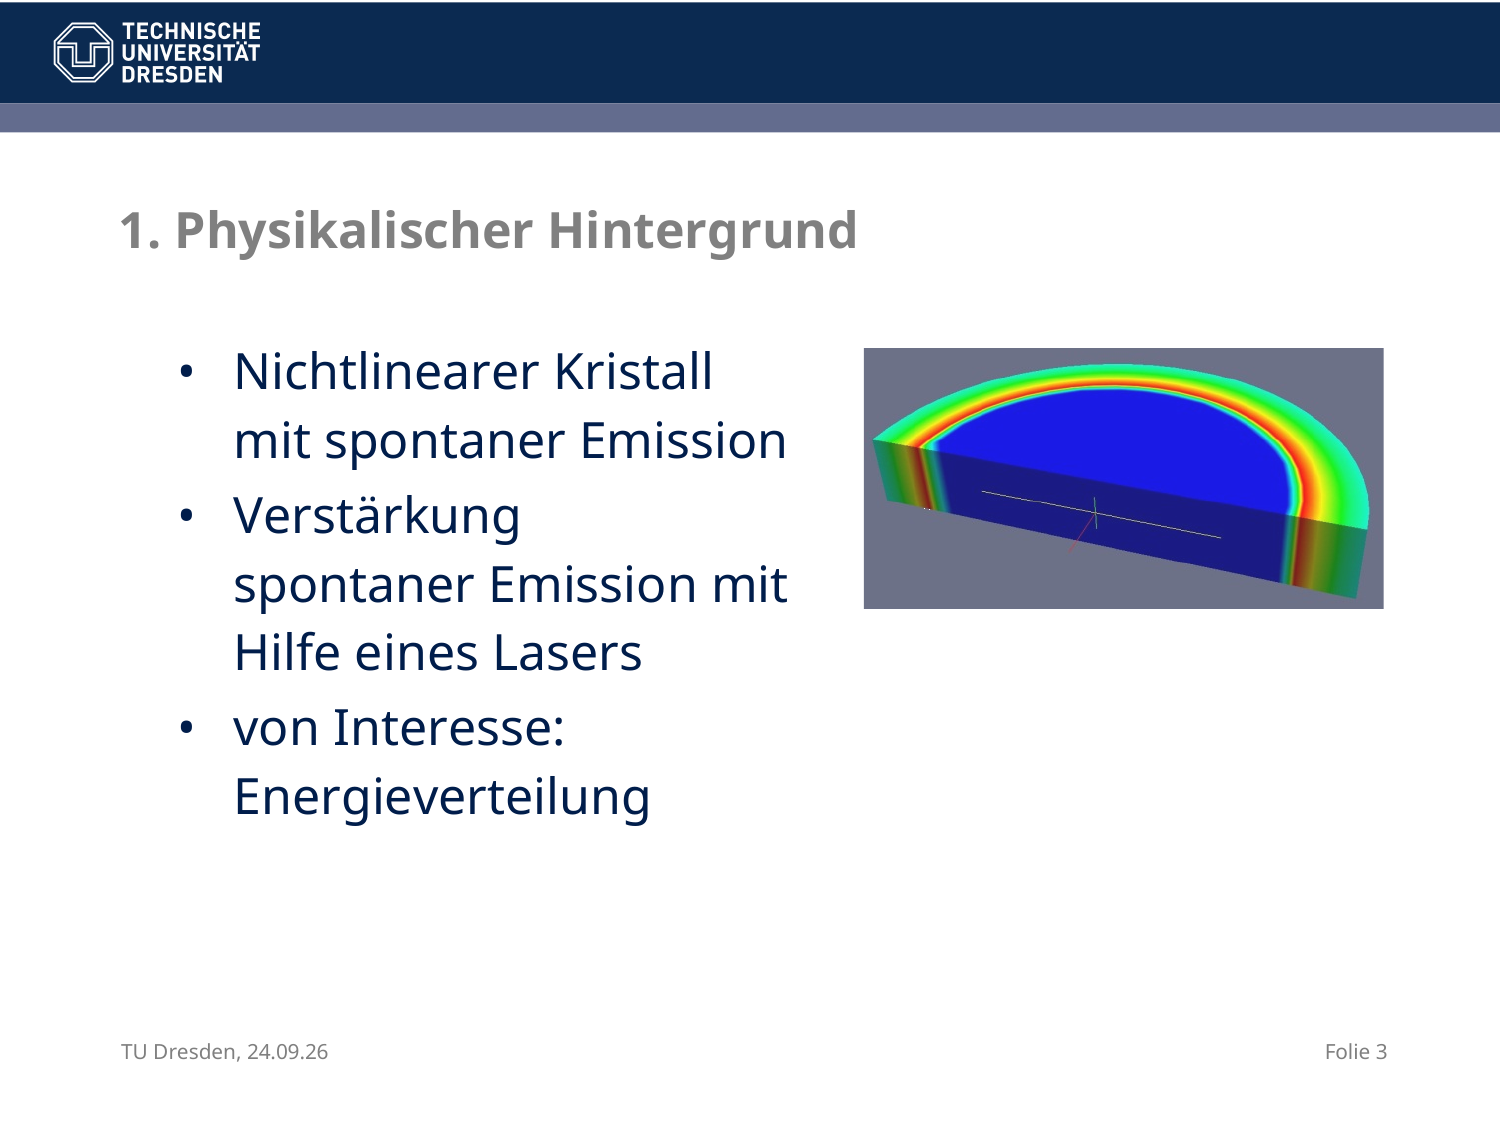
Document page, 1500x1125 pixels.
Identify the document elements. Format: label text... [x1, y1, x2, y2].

title 1. Physikalischer Hintergrund [118, 161, 1351, 298]
list Nichtlinearer Kristall mit spontaner Emission Verstärkung spontaner Emission mit Hilfe eines Lasers von Interesse: Energieverteilung [121, 336, 886, 989]
picture [53, 22, 260, 83]
picture [863, 348, 1384, 609]
